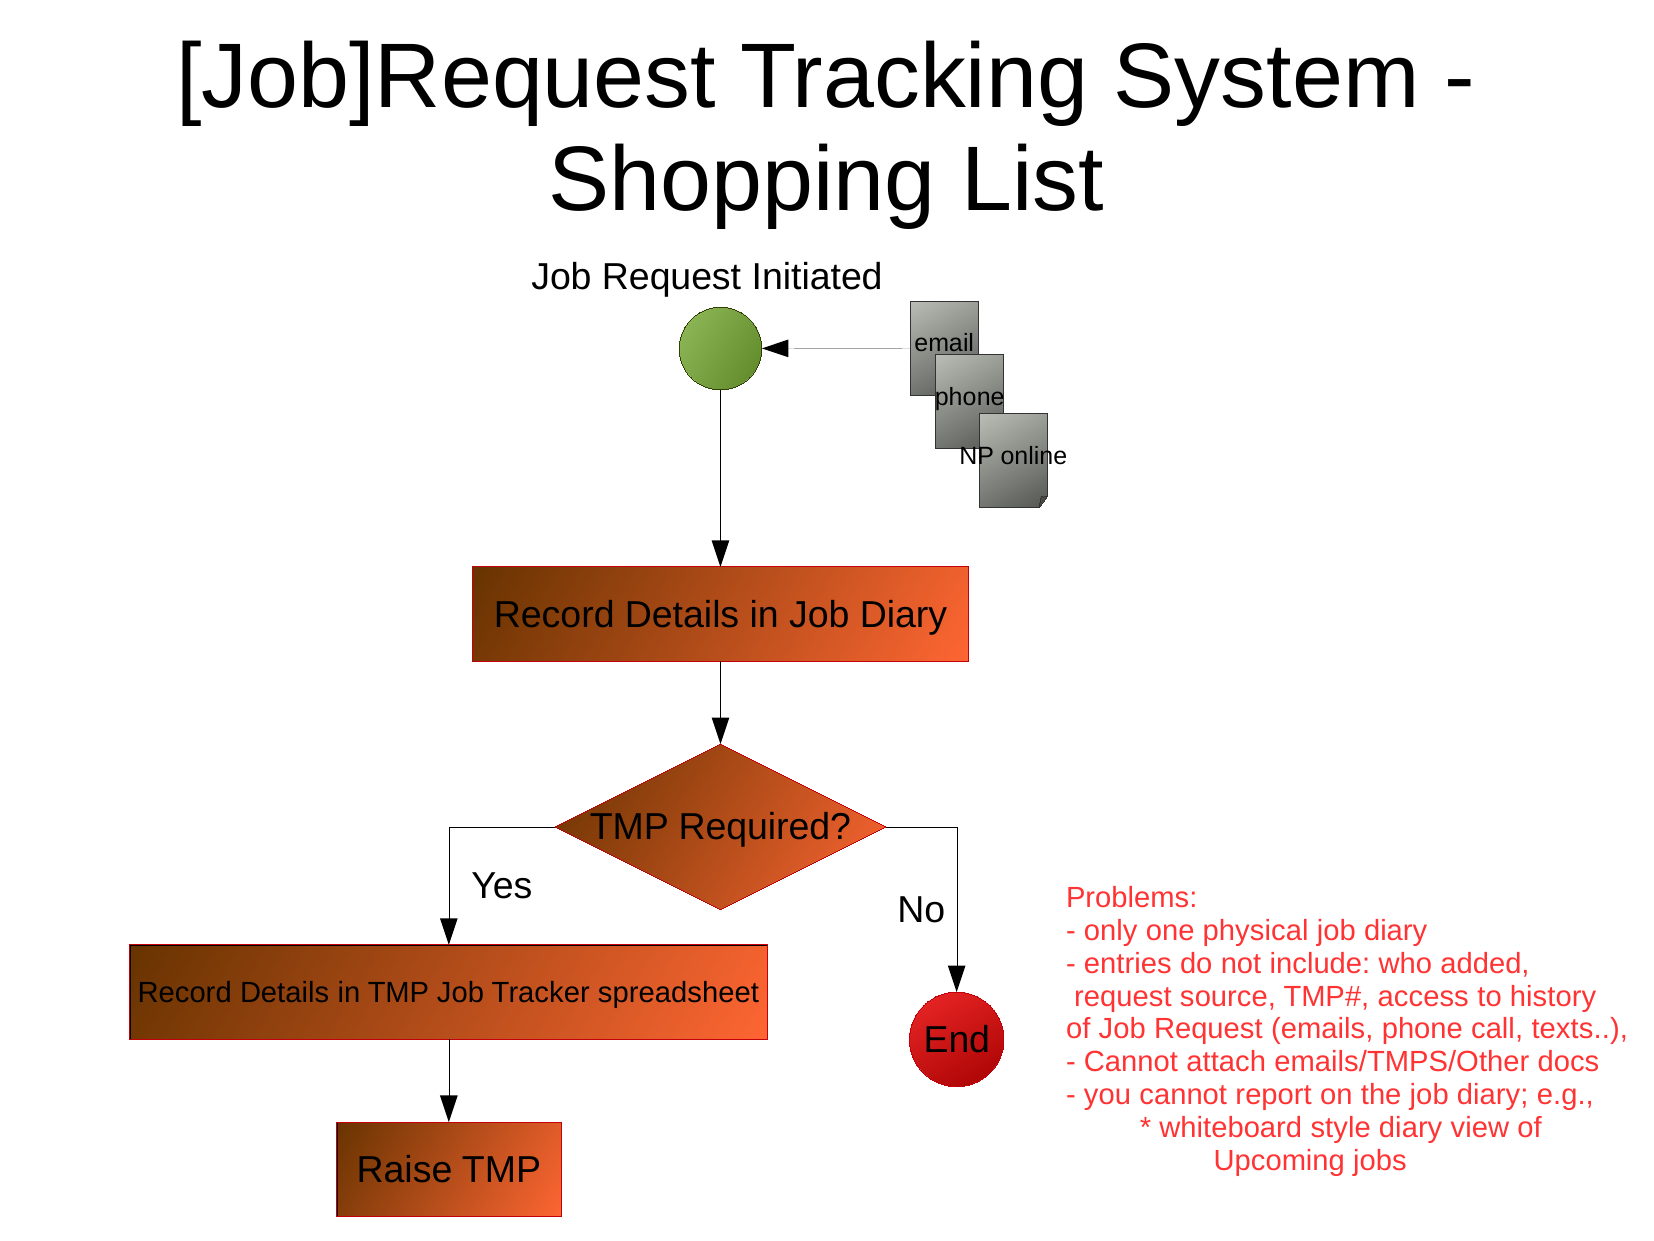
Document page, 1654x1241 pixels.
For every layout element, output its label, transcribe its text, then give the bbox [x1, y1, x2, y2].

text_box Raise TMP [336, 1122, 562, 1217]
text_box phone [935, 354, 1004, 449]
text_box End [909, 992, 1004, 1087]
text_box NP online [979, 413, 1048, 508]
text_box email [910, 301, 979, 396]
text_box Job Request Initiated [516, 248, 898, 305]
text_box Problems: - only one physical job diary - entries do not include: who added, request source, TMP#, access to history of Job Request (emails, phone call, texts..), - Cannot attach emails/TMPS/Other docs - you cannot report on the job diary; e.g., * whiteboard style diary view of Upcoming jobs [1051, 873, 1645, 1217]
text_box Record Details in Job Diary [472, 566, 969, 662]
text_box Record Details in TMP Job Tracker spreadsheet [129, 944, 768, 1040]
title [Job]Request Tracking System - Shopping List [82, 23, 1571, 231]
text_box TMP Required? [555, 744, 886, 910]
text_box [679, 307, 762, 390]
